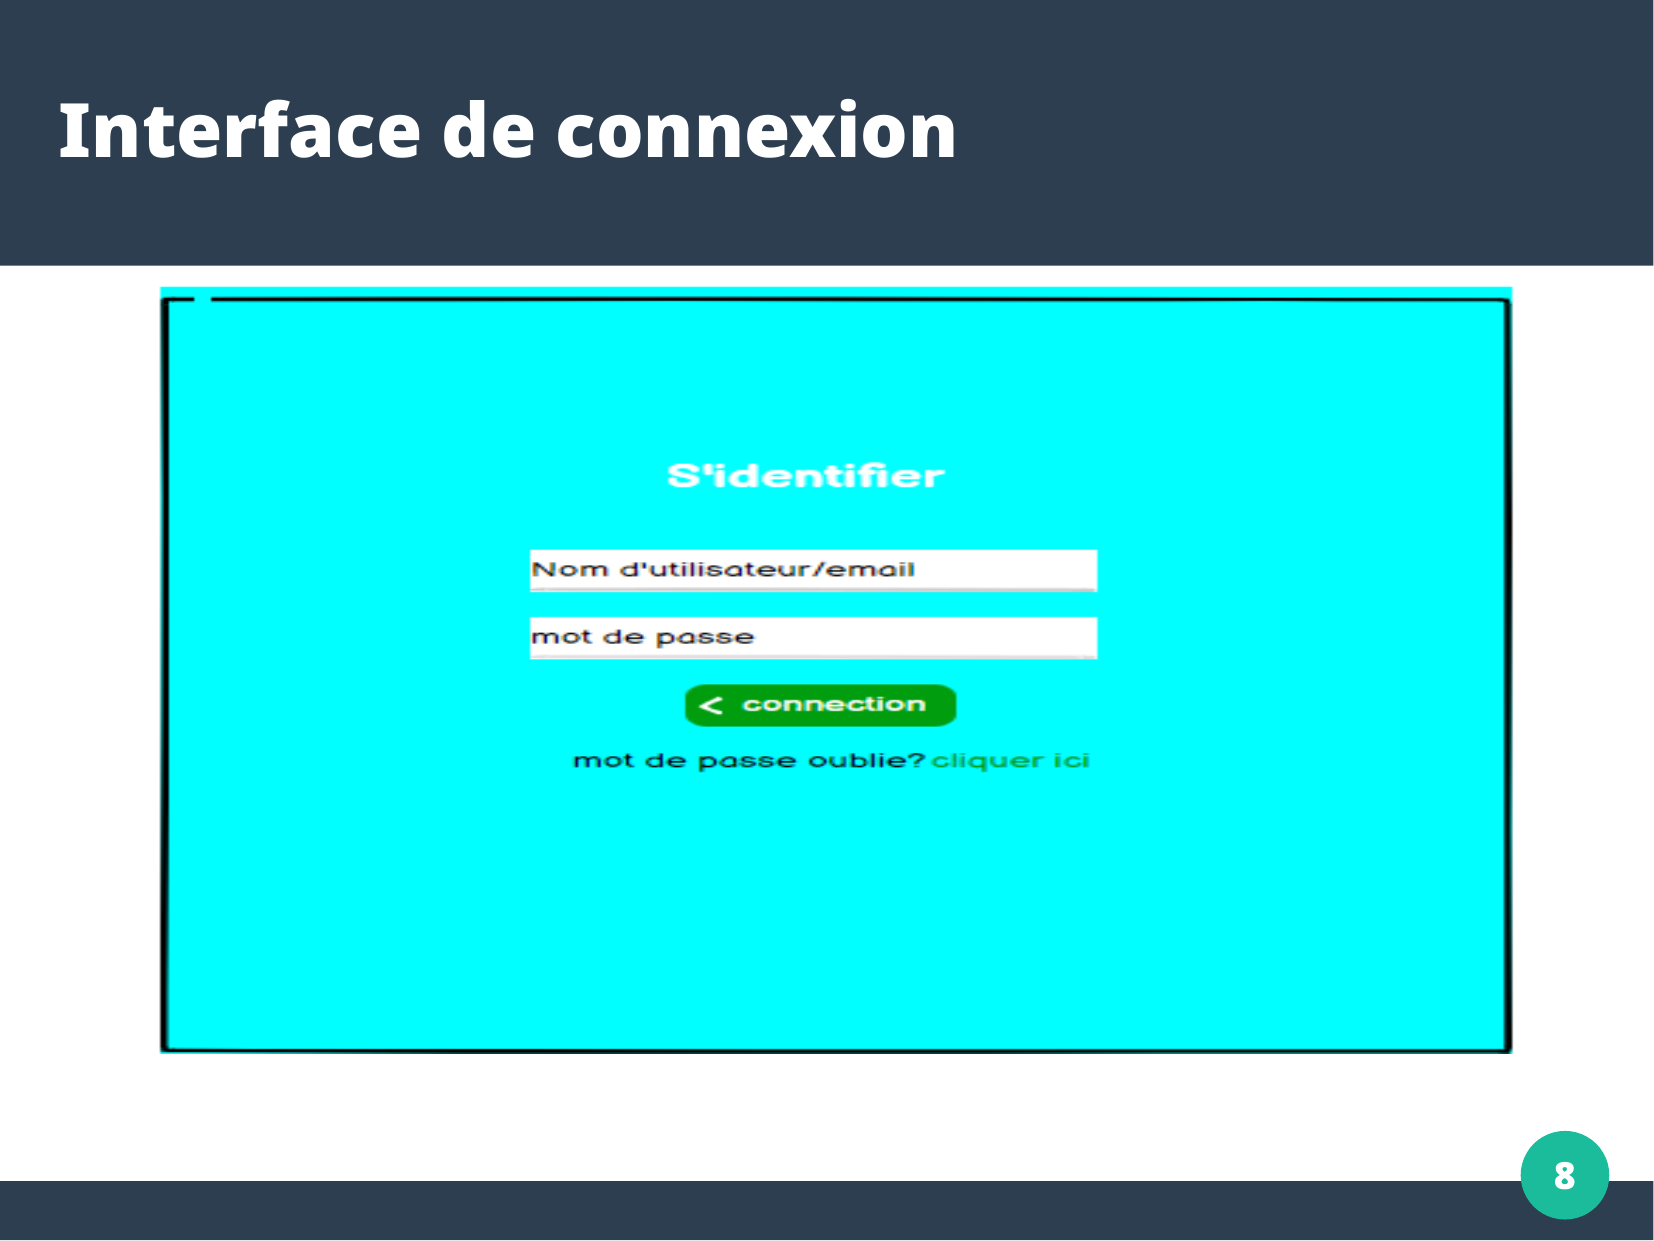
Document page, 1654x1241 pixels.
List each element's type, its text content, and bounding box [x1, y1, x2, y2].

picture [150, 284, 1516, 1054]
title Interface de connexion [59, 49, 1595, 207]
